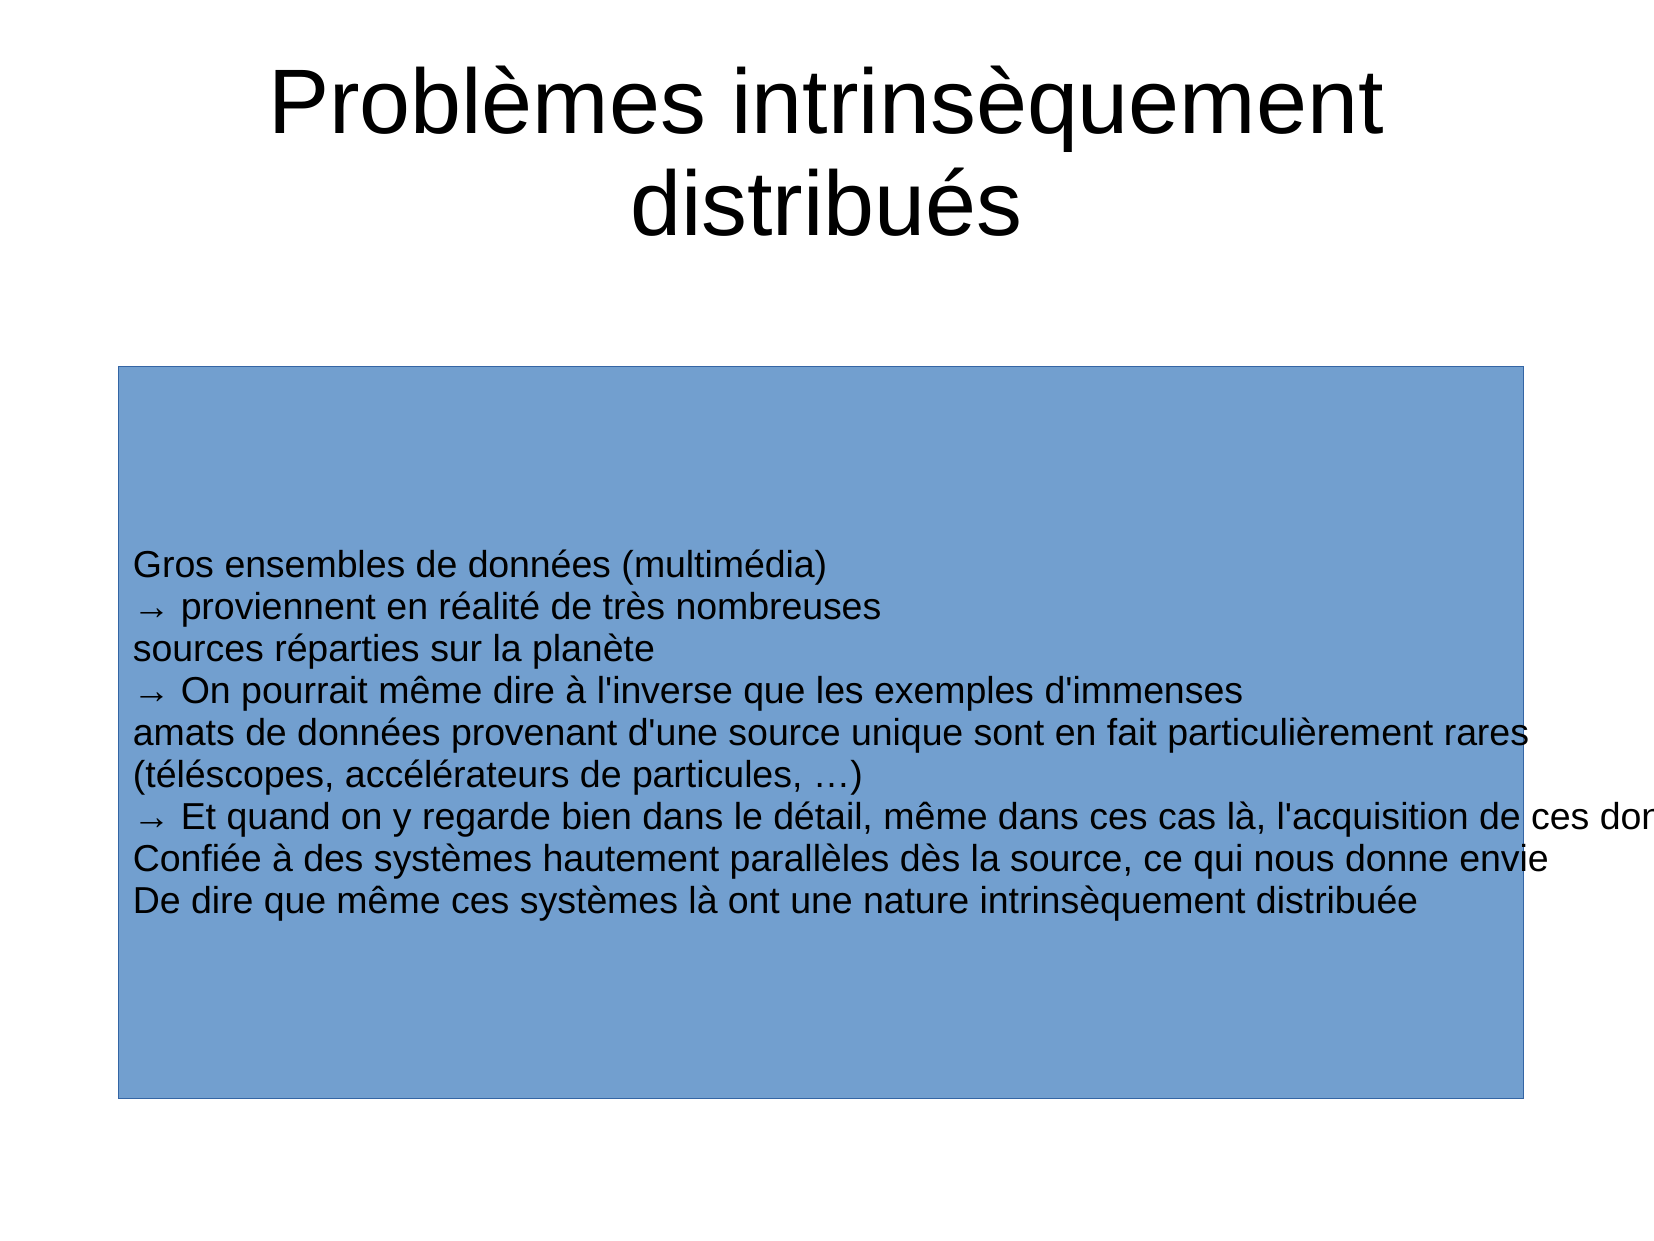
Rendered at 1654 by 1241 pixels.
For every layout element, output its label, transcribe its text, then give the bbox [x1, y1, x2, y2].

title Problèmes intrinsèquement distribués [82, 49, 1571, 257]
text_box Gros ensembles de données (multimédia) → proviennent en réalité de très nombreuses sources réparties sur la planète → On pourrait même dire à l'inverse que les exemples d'immenses amats de données provenant d'une source unique sont en fait particulièrement rares (téléscopes, accélérateurs de particules, …) → Et quand on y regarde bien dans le détail, même dans ces cas là, l'acquisition de ces données est généralement Confiée à des systèmes hautement parallèles dès la source, ce qui nous donne envie De dire que même ces systèmes là ont une nature intrinsèquement distribuée [118, 366, 1524, 1099]
